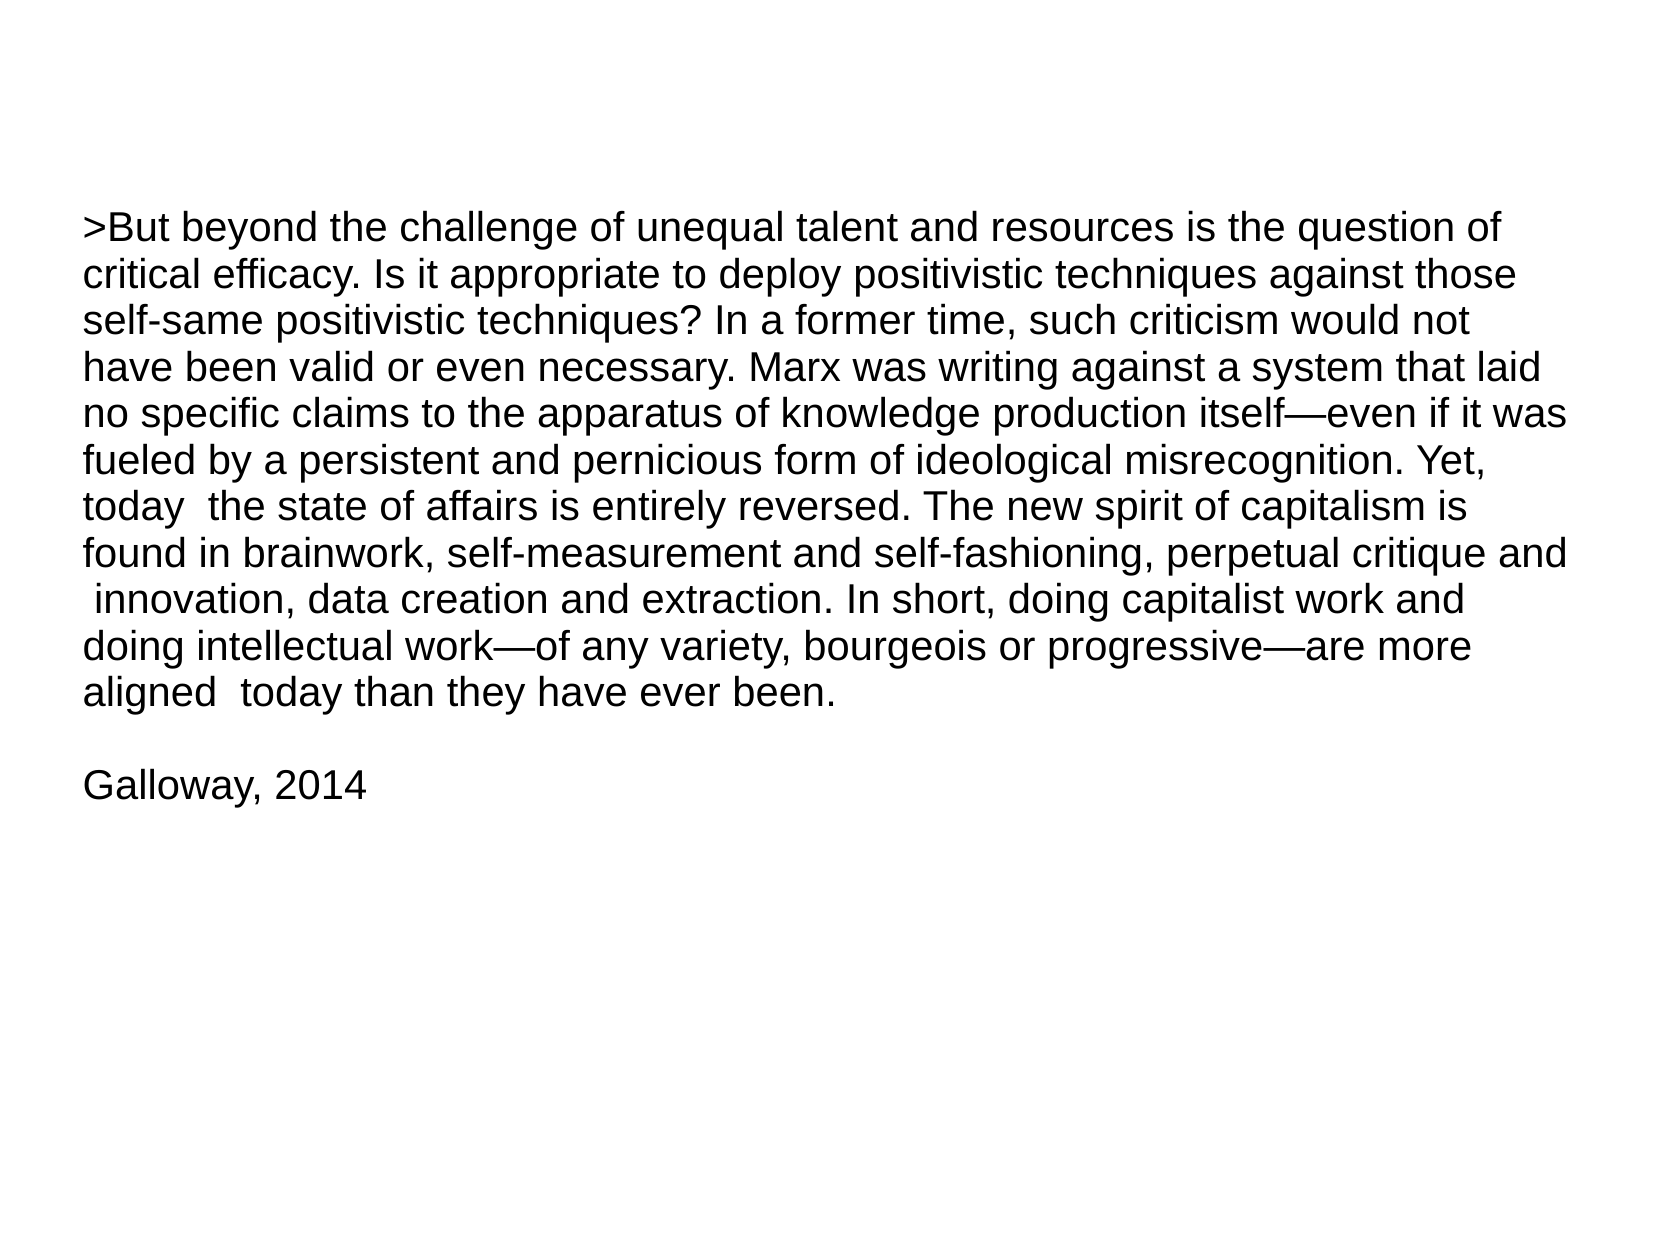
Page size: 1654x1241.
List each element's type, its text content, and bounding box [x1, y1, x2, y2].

subtitle >But beyond the challenge of unequal talent and resources is the question of critical efficacy. Is it appropriate to deploy positivistic techniques against those self-same positivistic techniques? In a former time, such criticism would not have been valid or even necessary. Marx was writing against a system that laid no specific claims to the apparatus of knowledge production itself—even if it was fueled by a persistent and pernicious form of ideological misrecognition. Yet, today the state of affairs is entirely reversed. The new spirit of capitalism is found in brainwork, self-measurement and self-fashioning, perpetual critique and innovation, data creation and extraction. In short, doing capitalist work and doing intellectual work—of any variety, bourgeois or progressive—are more aligned today than they have ever been. Galloway, 2014 [82, 49, 1571, 1010]
